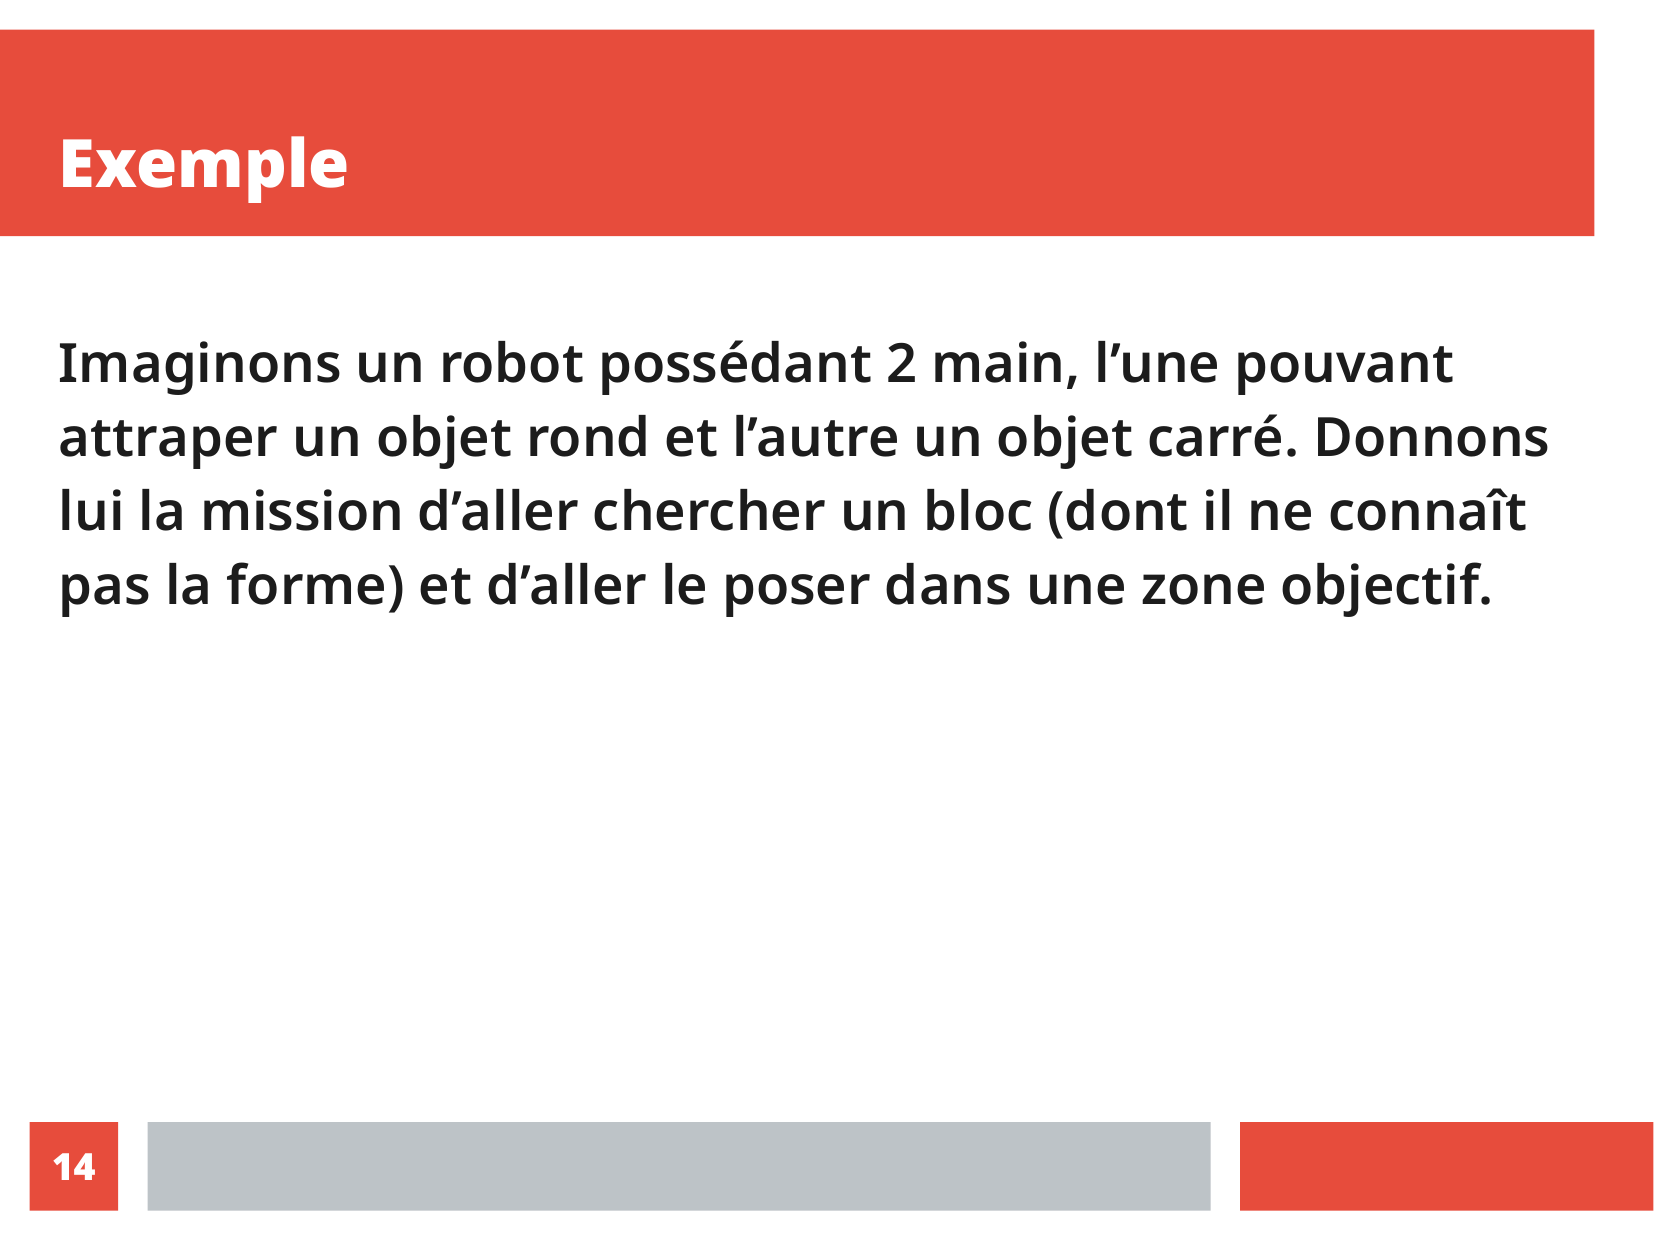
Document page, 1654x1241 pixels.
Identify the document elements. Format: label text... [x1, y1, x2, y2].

title Exemple [59, 59, 1595, 207]
list Imaginons un robot possédant 2 main, l’une pouvant attraper un objet rond et l’autre un objet carré. Donnons lui la mission d’aller chercher un bloc (dont il ne connaît pas la forme) et d’aller le poser dans une zone objectif. [59, 324, 1565, 1093]
